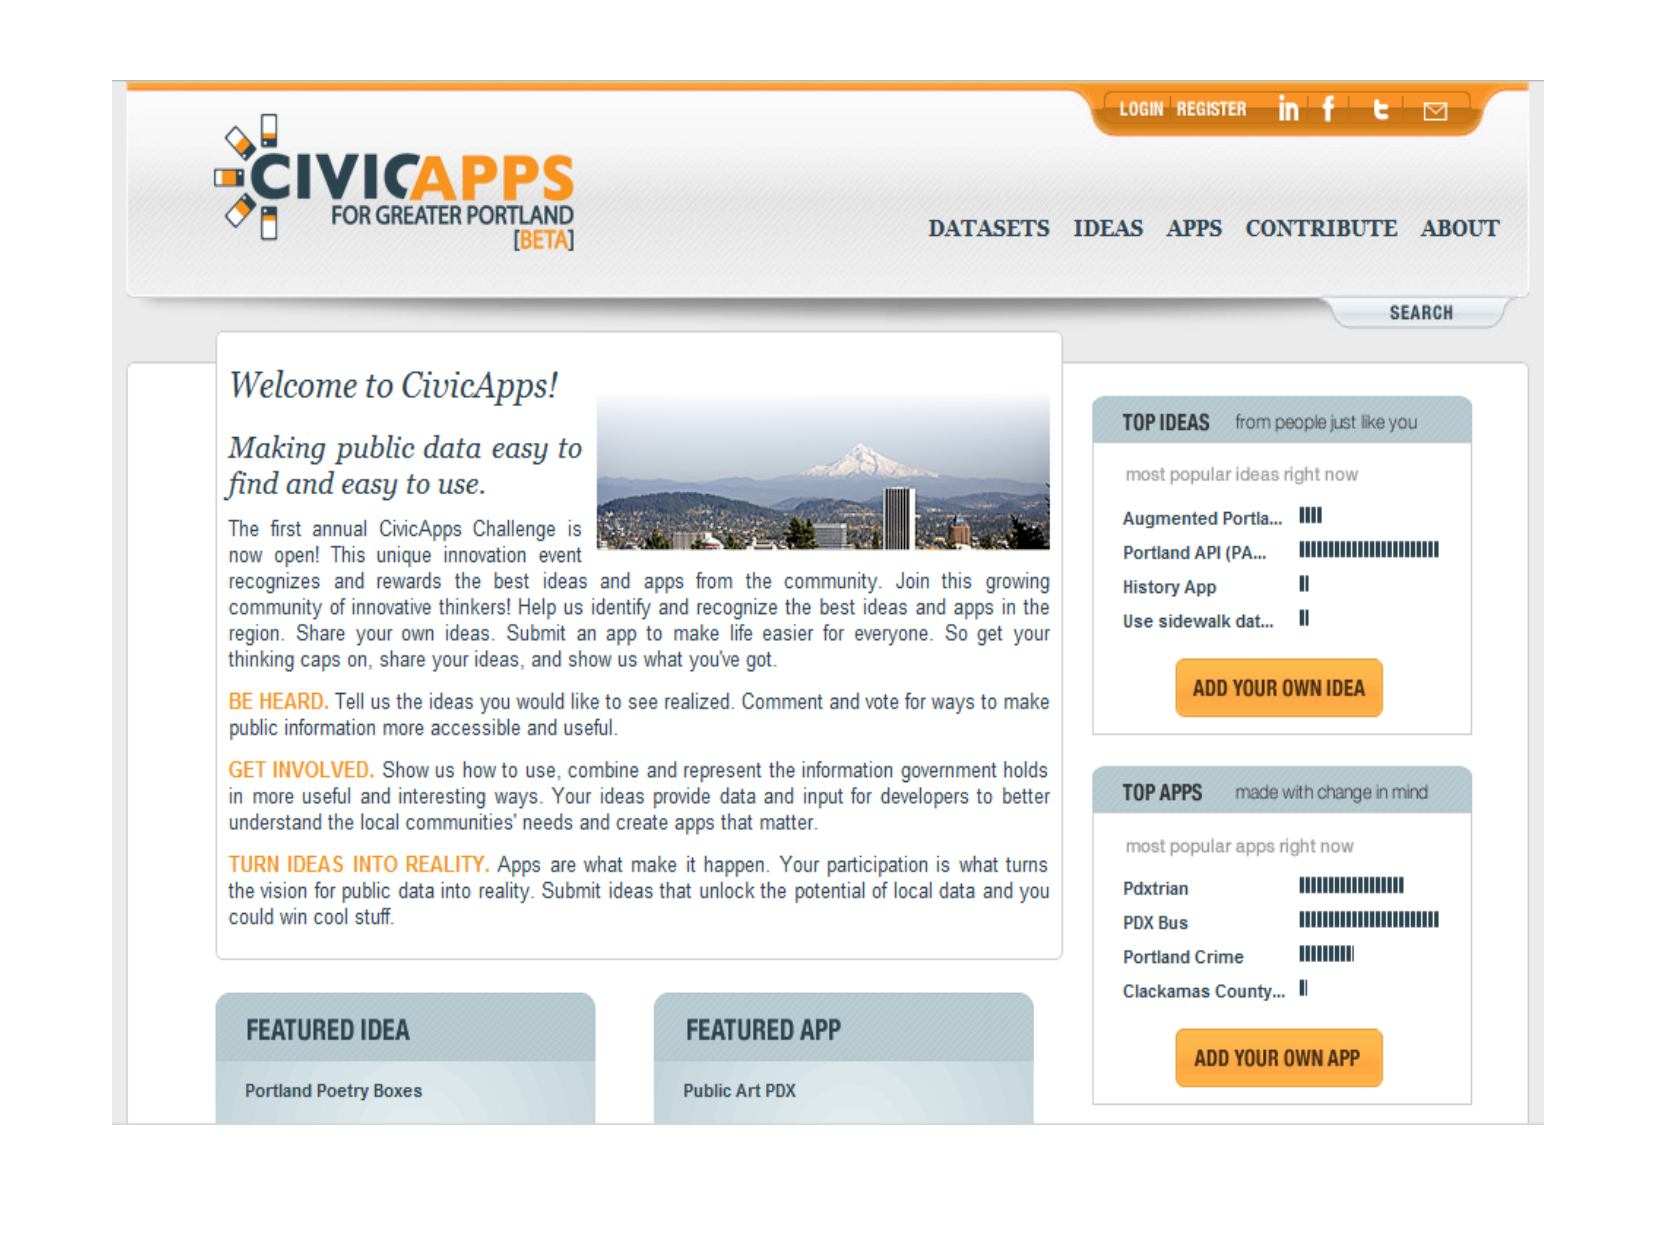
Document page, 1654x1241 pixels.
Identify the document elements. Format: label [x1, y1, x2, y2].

picture [112, 80, 1544, 1126]
